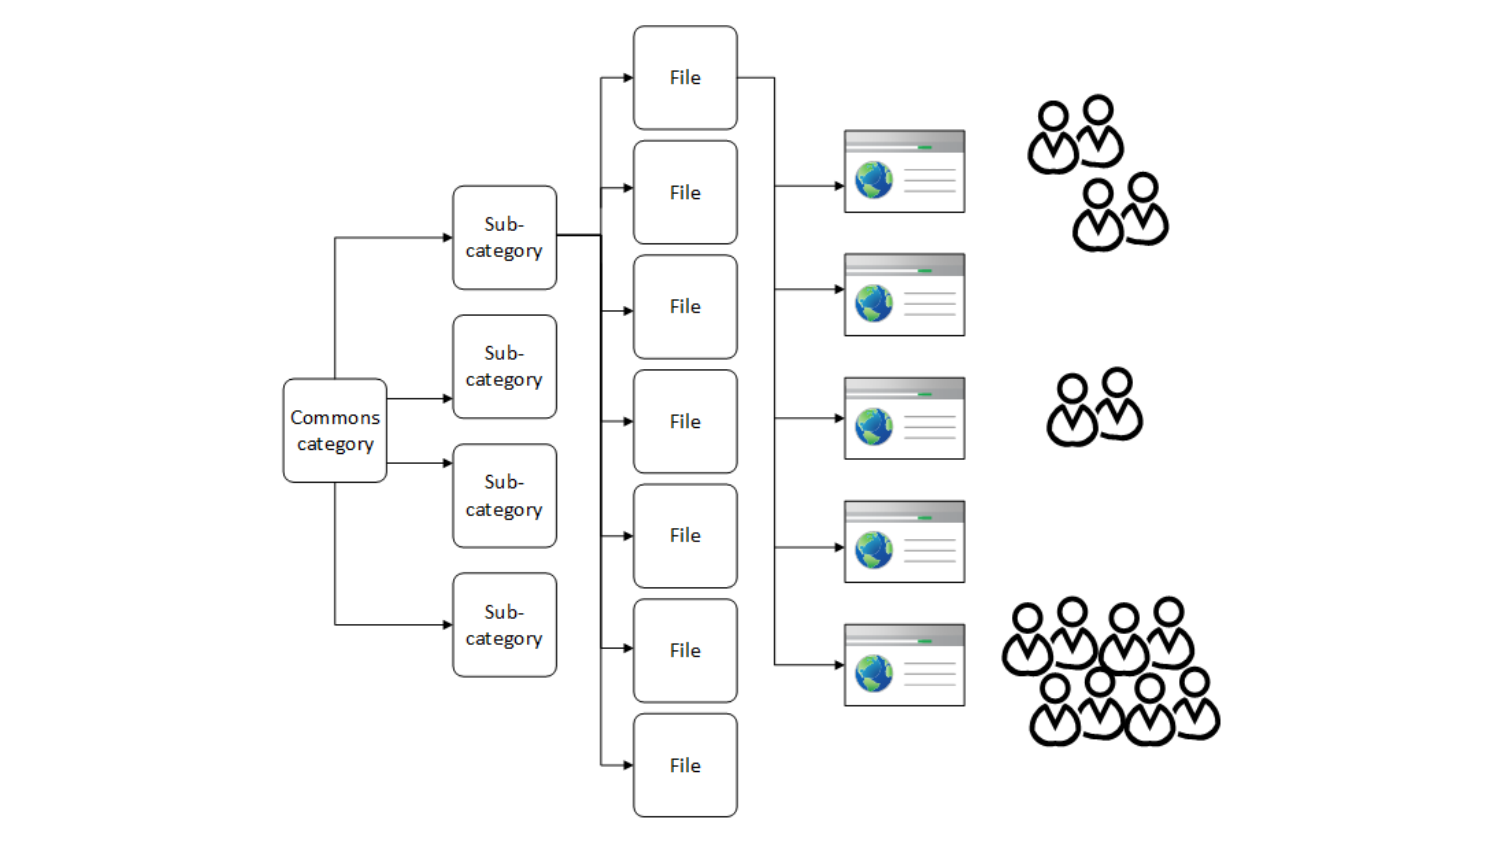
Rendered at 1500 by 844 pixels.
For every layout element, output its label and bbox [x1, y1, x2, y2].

picture [278, 24, 1222, 819]
